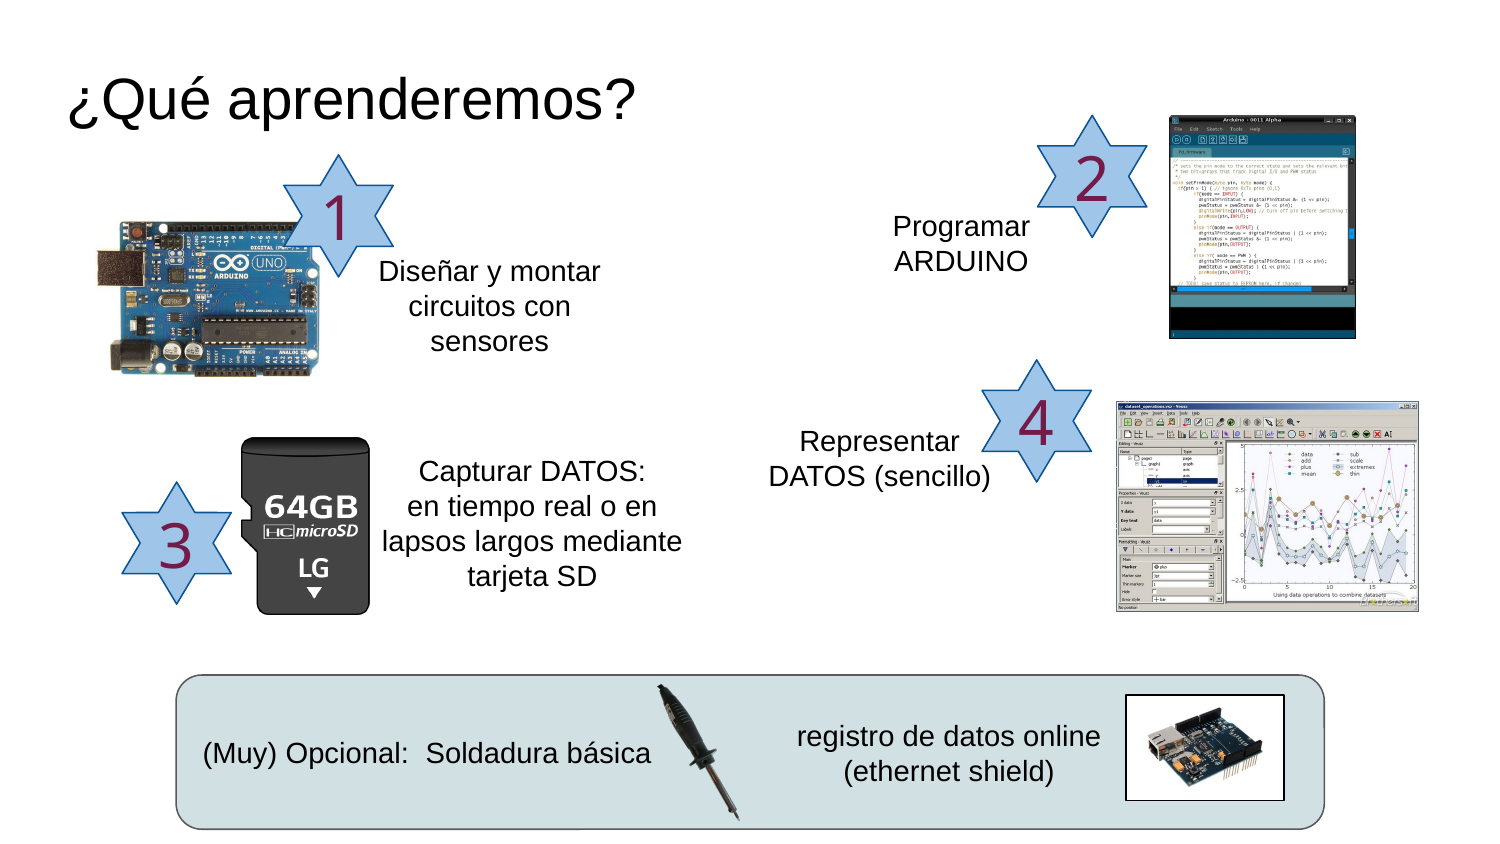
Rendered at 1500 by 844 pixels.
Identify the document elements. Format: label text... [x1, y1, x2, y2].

picture [1126, 695, 1284, 800]
title ¿Qué aprenderemos? [51, 46, 1449, 141]
text_box (Muy) Opcional: Soldadura básica [175, 716, 696, 789]
picture [645, 675, 755, 830]
text_box registro de datos online (ethernet shield) [771, 716, 1125, 789]
text_box 1 [283, 154, 394, 277]
picture [94, 220, 321, 377]
picture [1169, 115, 1356, 339]
text_box 4 [982, 359, 1092, 483]
text_box [176, 675, 673, 716]
text_box Programar ARDUINO [872, 191, 1051, 296]
text_box Representar DATOS (sencillo) [737, 407, 1022, 512]
text_box [176, 781, 725, 830]
text_box Capturar DATOS: en tiempo real o en lapsos largos mediante tarjeta SD [349, 437, 716, 615]
picture [216, 437, 349, 615]
text_box 3 [122, 482, 232, 605]
picture [1116, 401, 1419, 612]
text_box [676, 675, 1325, 830]
text_box Diseñar y montar circuitos con sensores [358, 237, 622, 360]
text_box 2 [1037, 115, 1147, 238]
